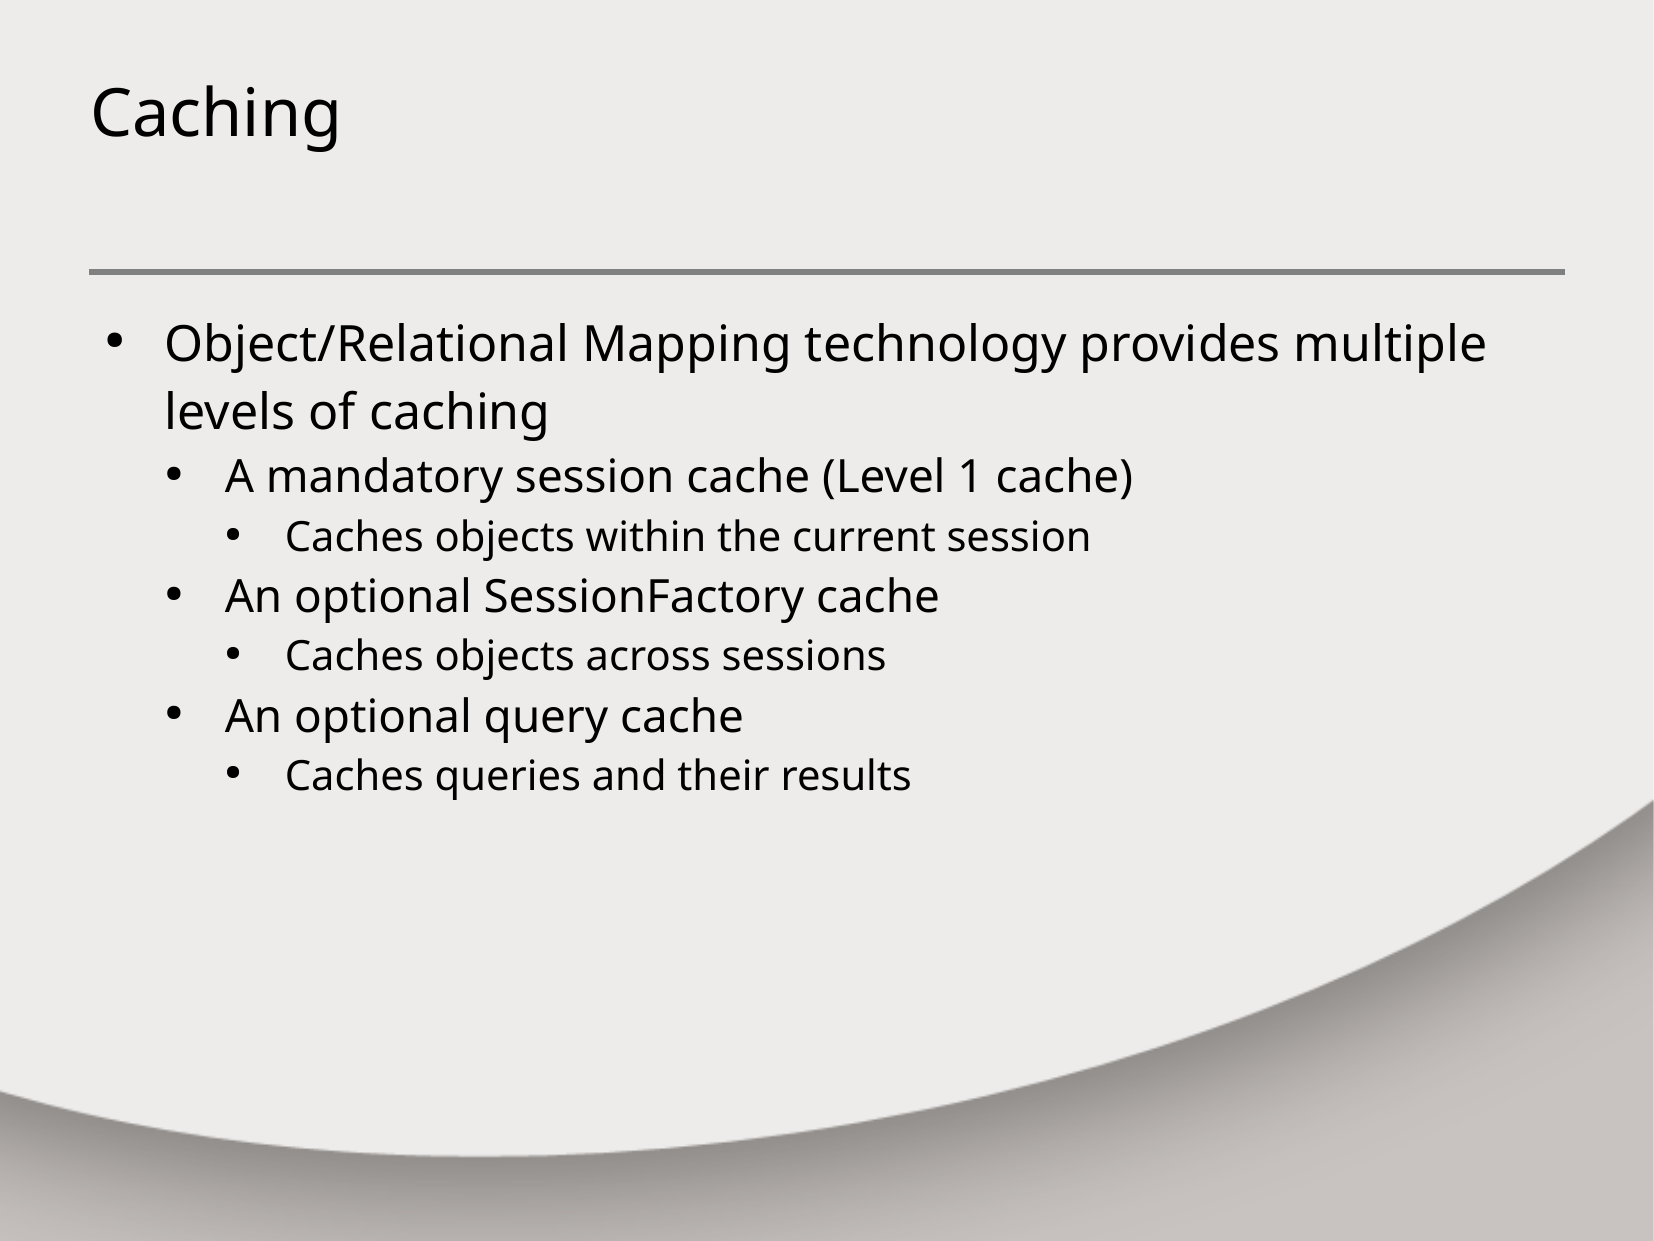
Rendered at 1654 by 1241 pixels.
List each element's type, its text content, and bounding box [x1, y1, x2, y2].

text_box Object/Relational Mapping technology provides multiple levels of caching A mandatory session cache (Level 1 cache) Caches objects within the current session An optional SessionFactory cache Caches objects across sessions An optional query cache Caches queries and their results [90, 300, 1567, 1157]
title Caching [90, 75, 1566, 238]
picture [0, 0, 1654, 1241]
